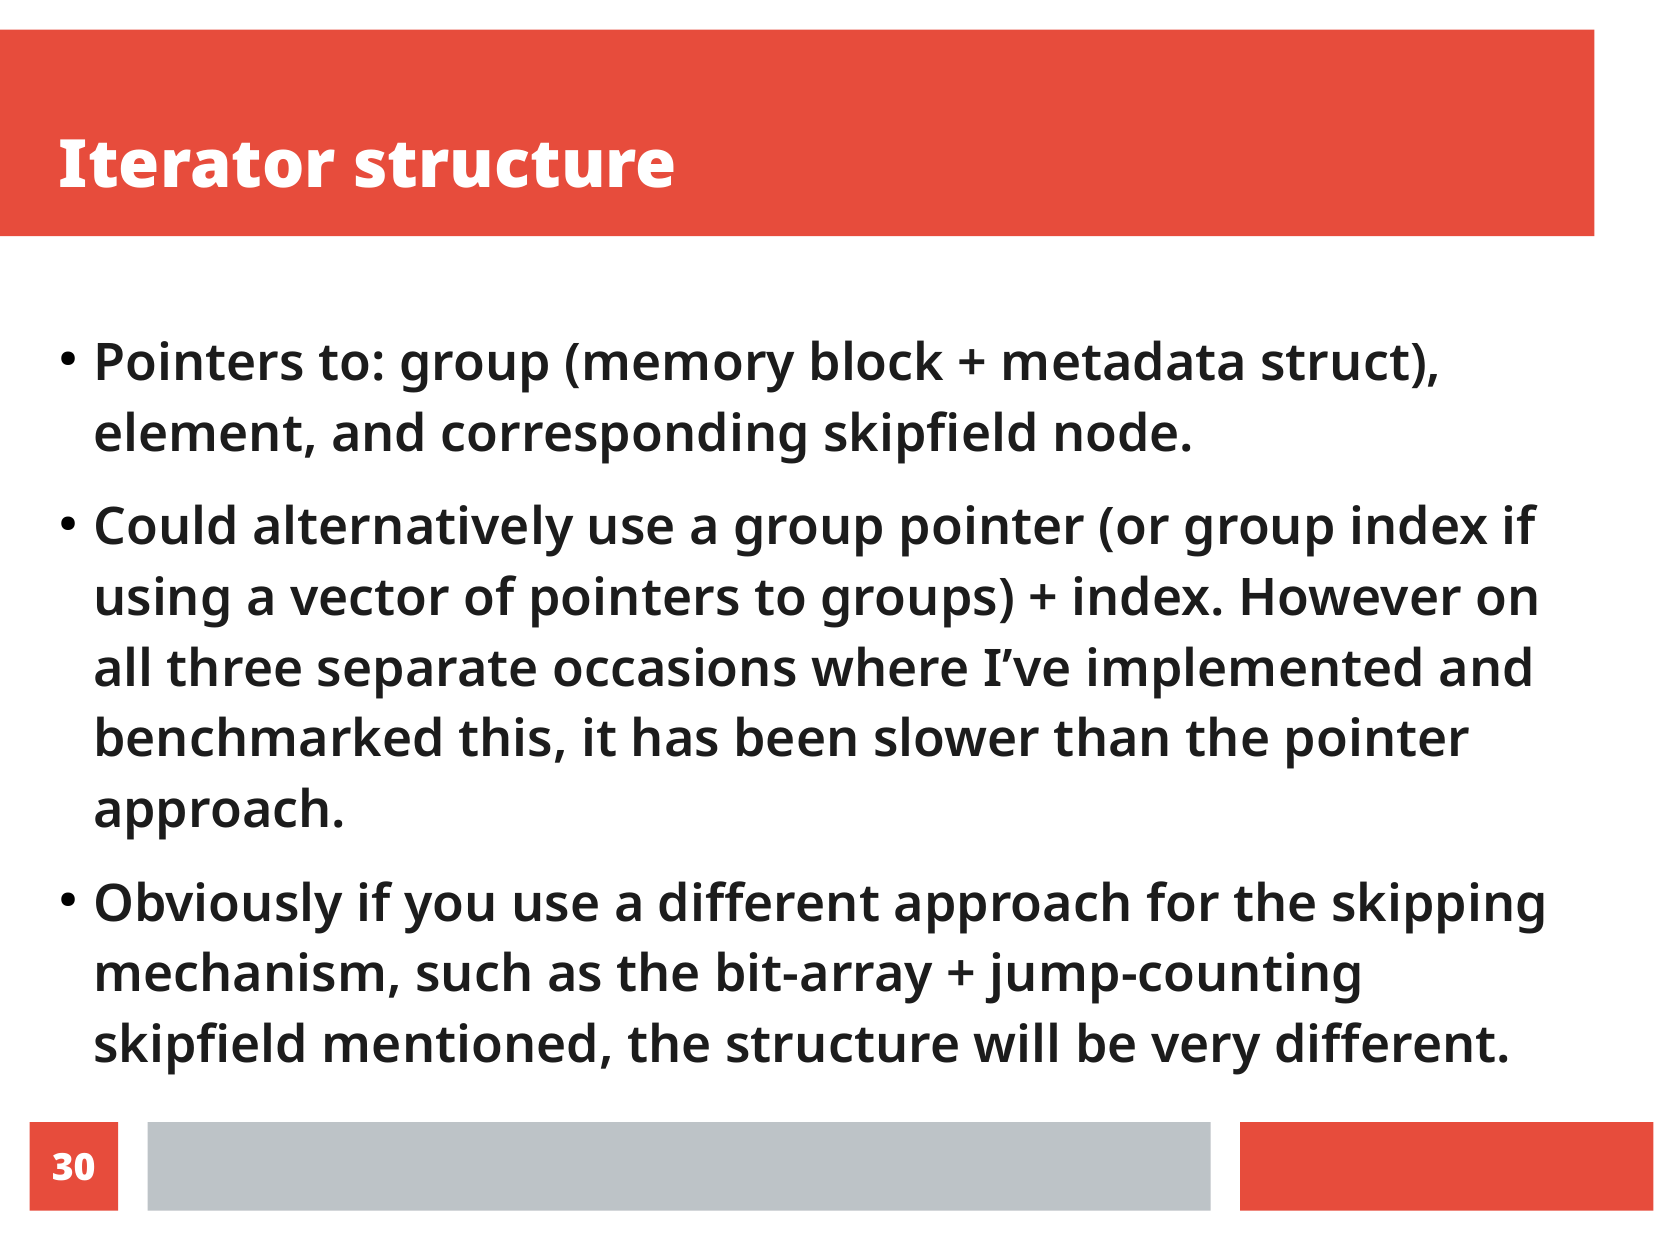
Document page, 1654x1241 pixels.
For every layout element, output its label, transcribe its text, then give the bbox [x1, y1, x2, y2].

title Iterator structure [59, 59, 1595, 207]
list Pointers to: group (memory block + metadata struct), element, and corresponding skipfield node. Could alternatively use a group pointer (or group index if using a vector of pointers to groups) + index. However on all three separate occasions where I’ve implemented and benchmarked this, it has been slower than the pointer approach. Obviously if you use a different approach for the skipping mechanism, such as the bit-array + jump-counting skipfield mentioned, the structure will be very different. [59, 324, 1565, 1093]
